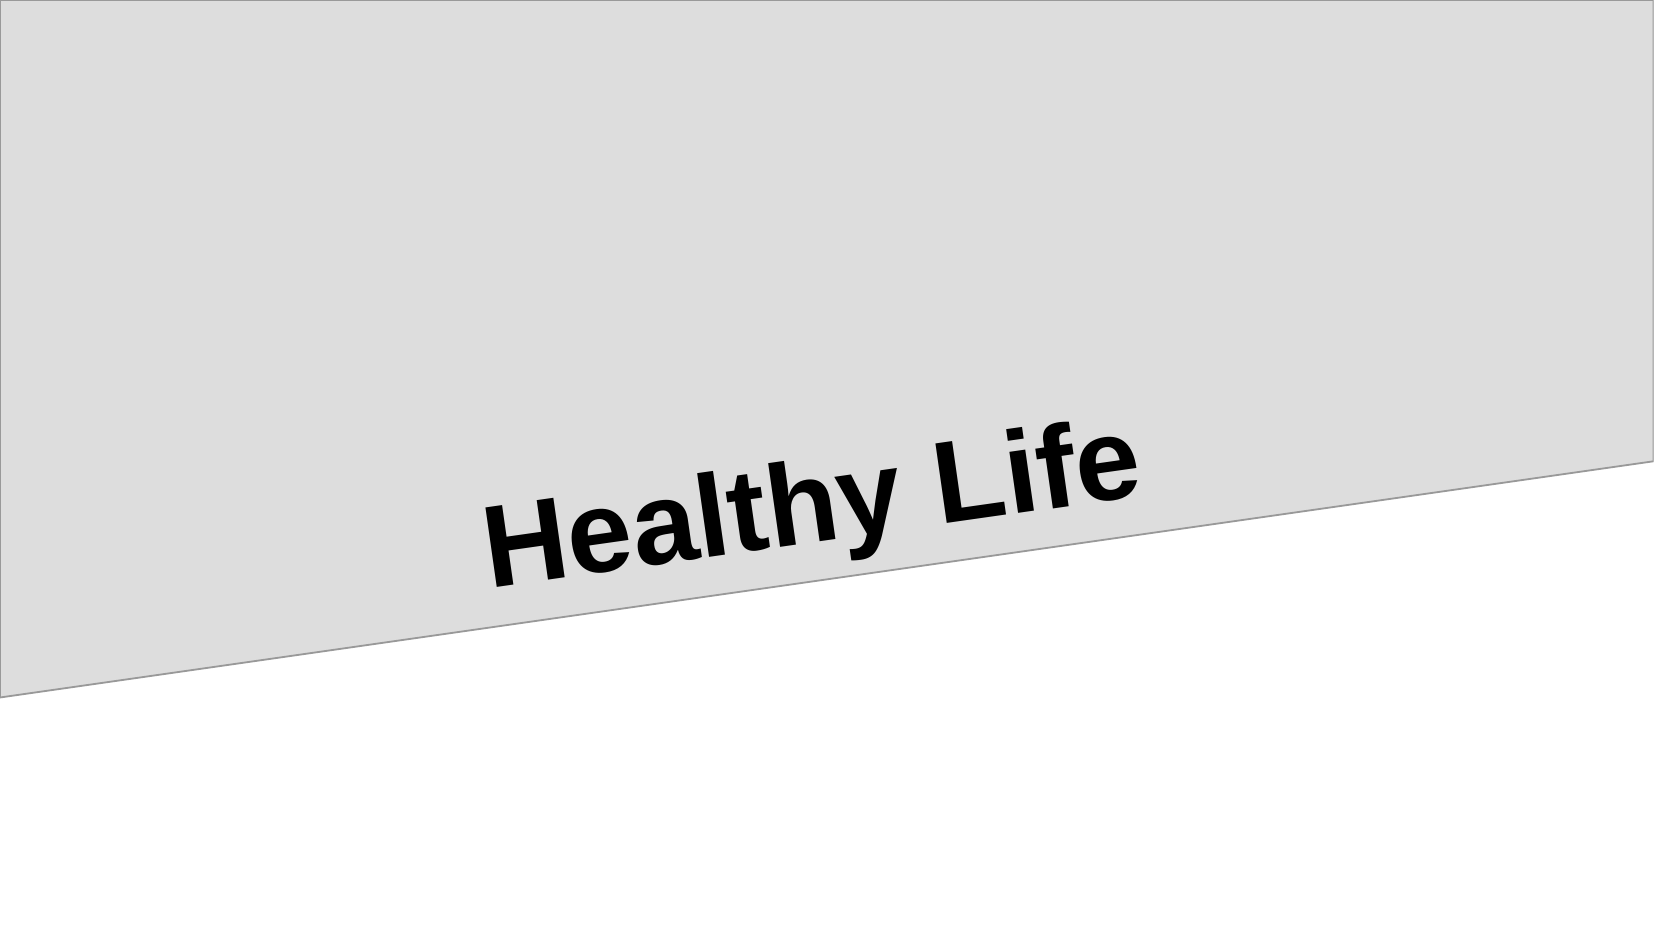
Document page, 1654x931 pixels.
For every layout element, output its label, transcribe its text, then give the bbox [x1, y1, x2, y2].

text_box [100, 478, 1546, 782]
title Healthy Life [62, 267, 1562, 737]
